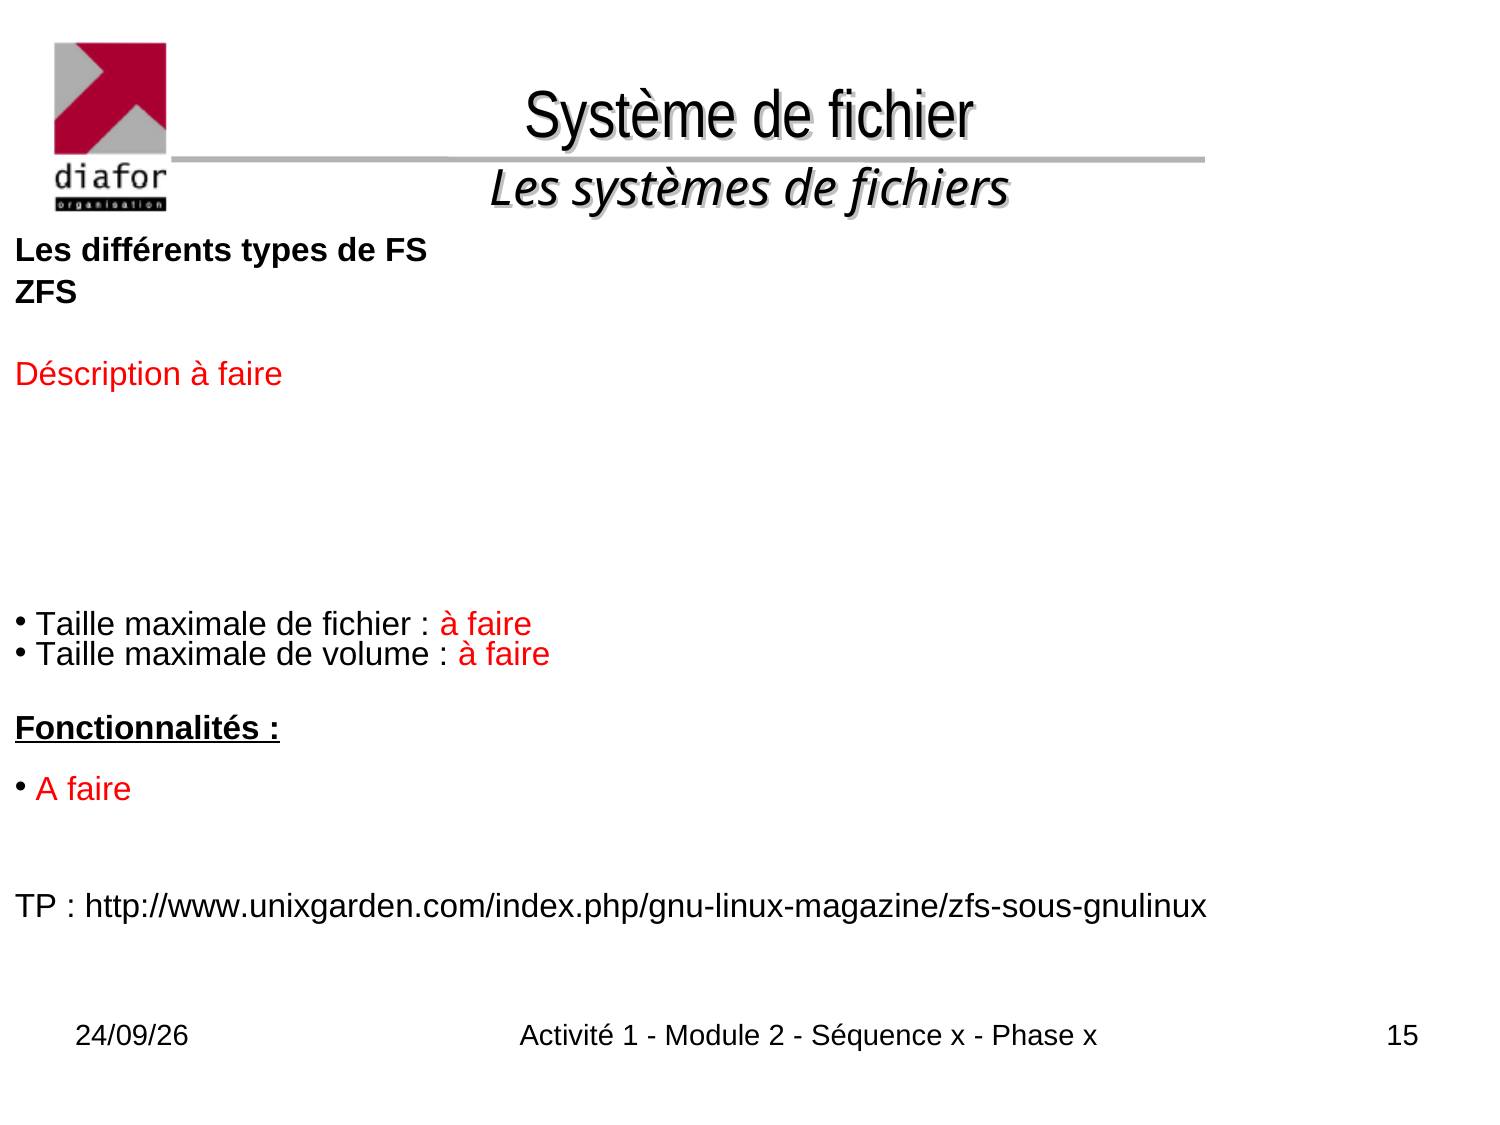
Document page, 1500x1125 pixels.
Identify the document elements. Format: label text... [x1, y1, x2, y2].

text_box Taille maximale de fichier : à faire Taille maximale de volume : à faire [0, 603, 621, 680]
title Système de fichier Les systèmes de fichiers [75, 45, 1426, 250]
text_box Fonctionnalités : A faire [0, 707, 1500, 814]
text_box ZFS [0, 271, 93, 317]
text_box Déscription à faire [0, 354, 1500, 400]
text_box Les différents types de FS [0, 230, 444, 276]
text_box TP : http://www.unixgarden.com/index.php/gnu-linux-magazine/zfs-sous-gnulinux [0, 885, 1500, 931]
picture [53, 42, 168, 213]
